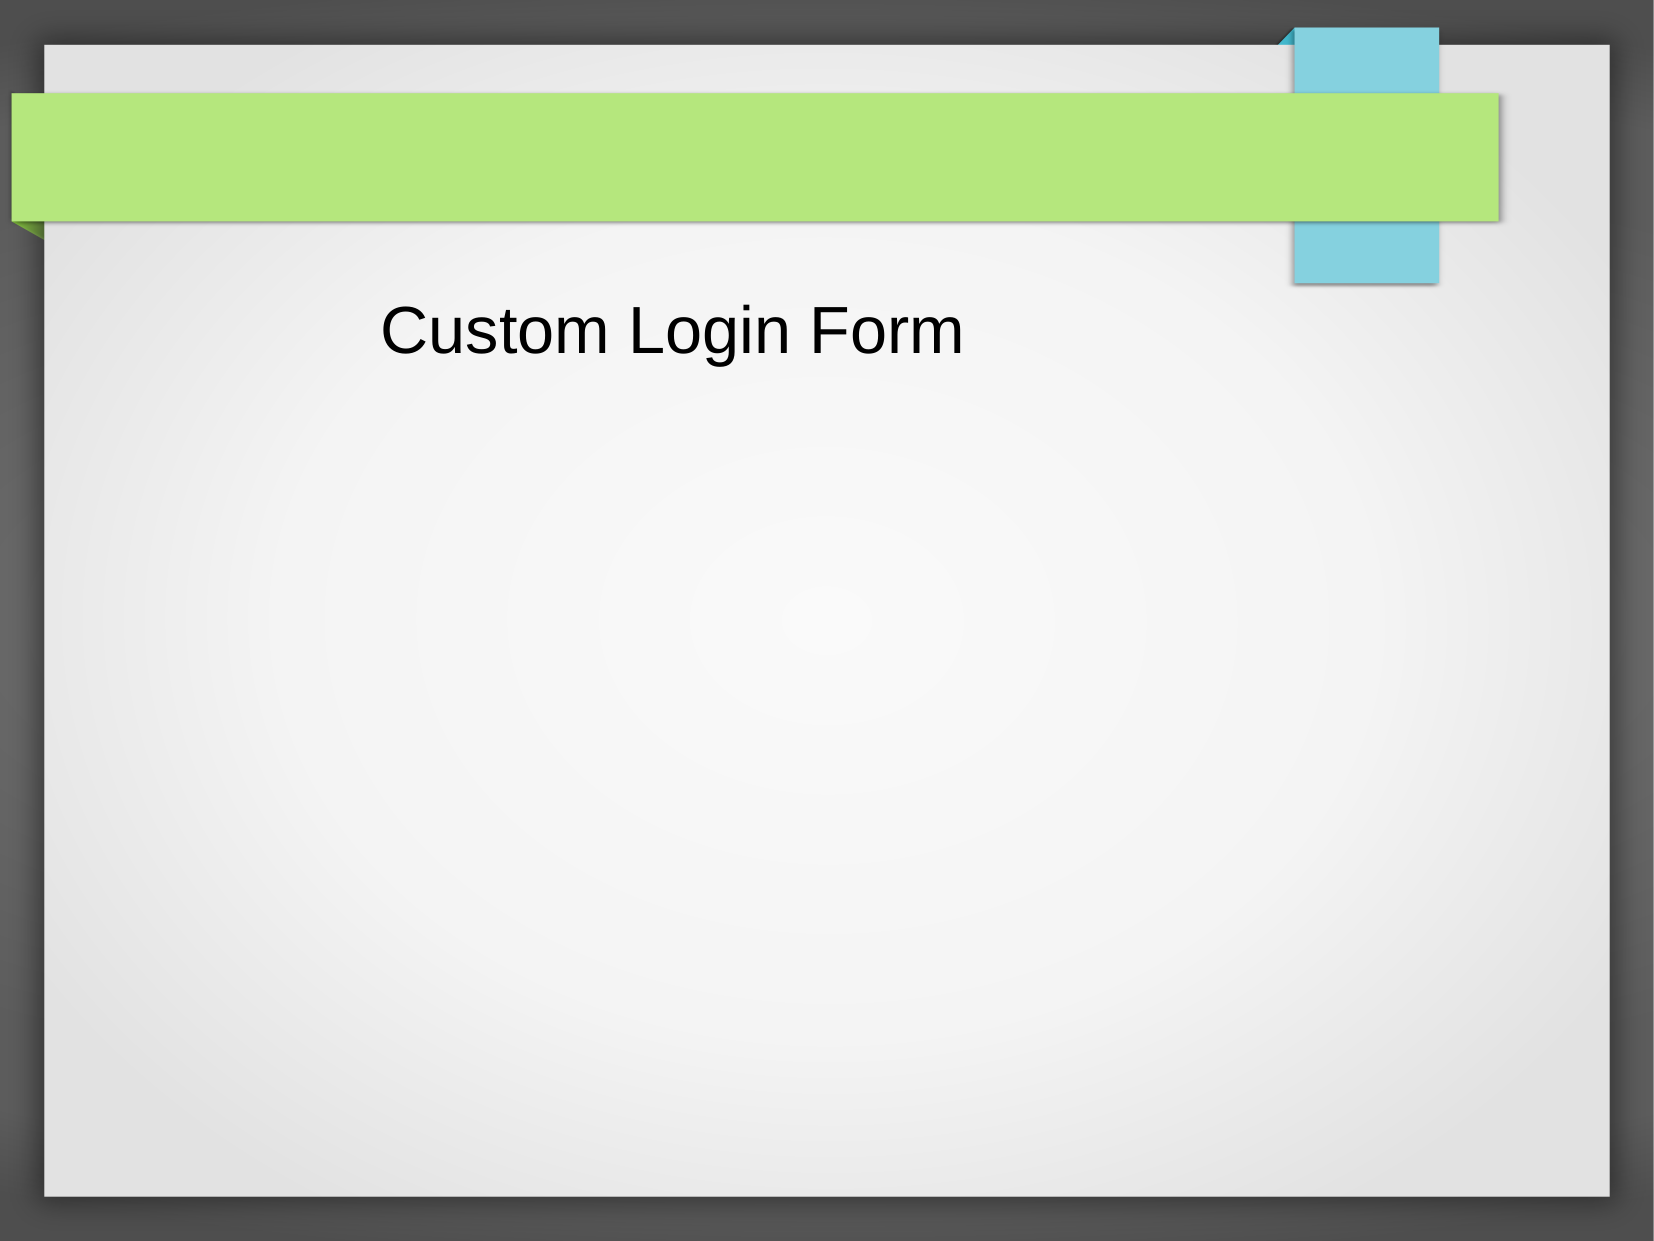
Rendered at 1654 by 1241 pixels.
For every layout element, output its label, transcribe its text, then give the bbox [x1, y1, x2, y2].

subtitle Custom Login Form [82, 94, 1264, 643]
picture [0, 0, 1654, 1241]
